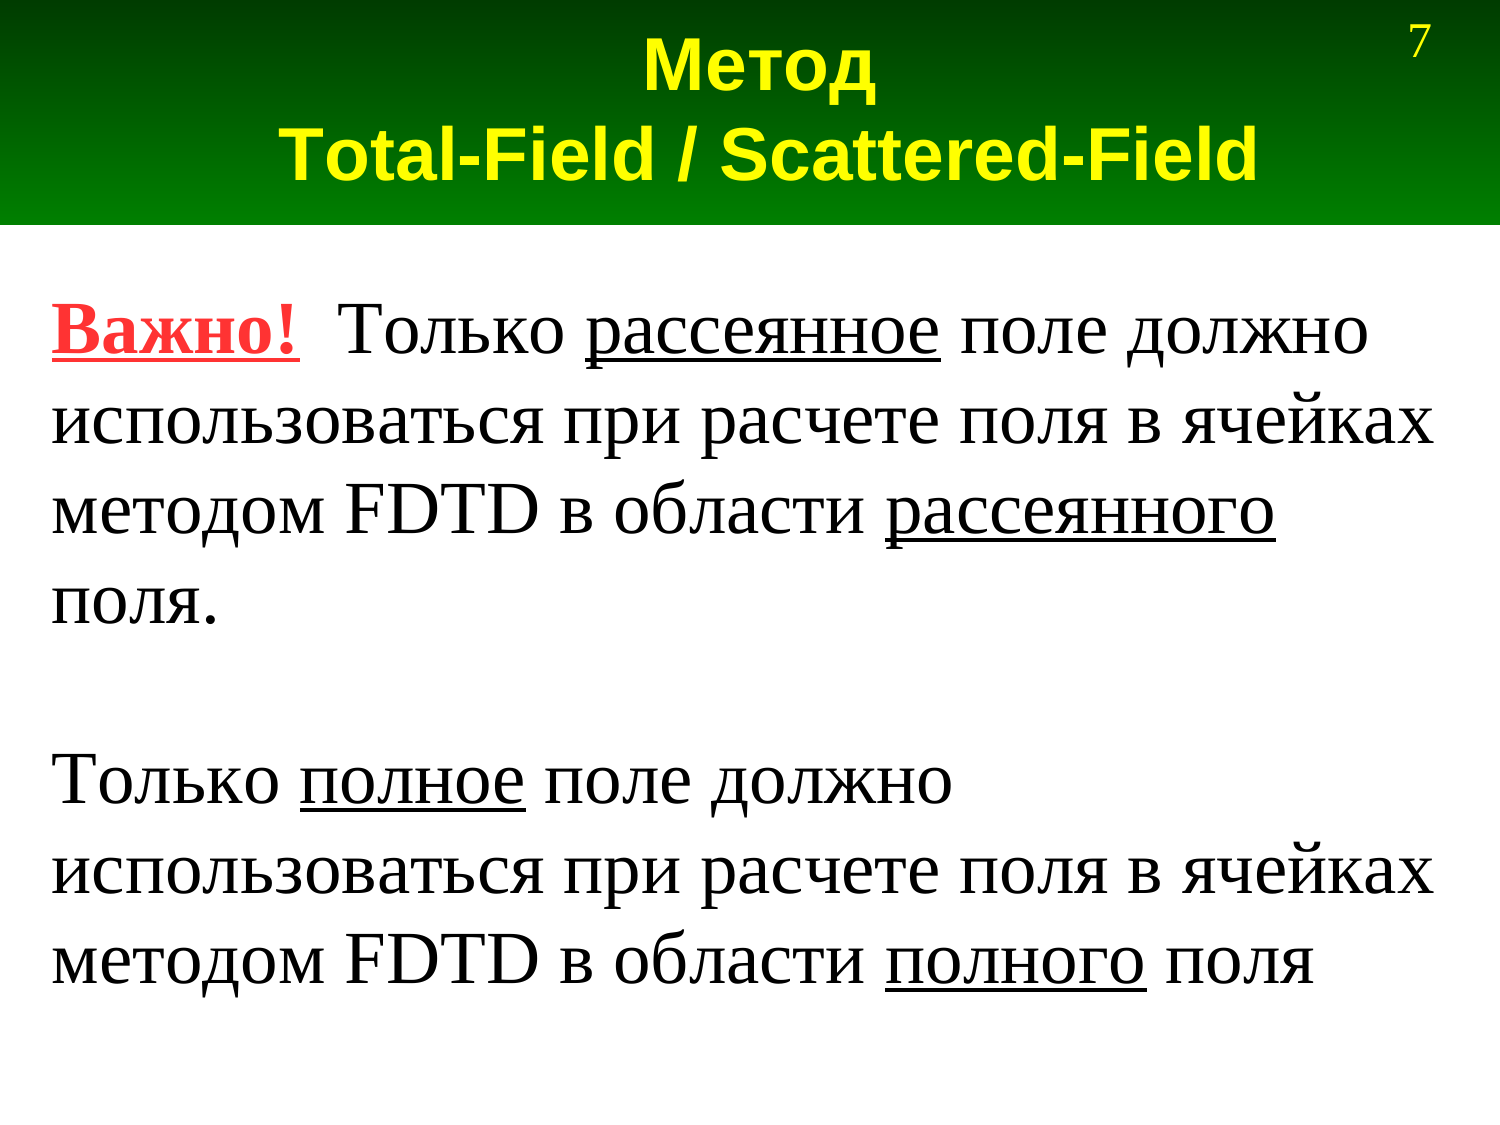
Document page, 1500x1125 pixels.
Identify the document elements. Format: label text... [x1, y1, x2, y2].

text_box Важно! Только рассеянное поле должно использоваться при расчете поля в ячейках методом FDTD в области рассеянного поля. Только полное поле должно использоваться при расчете поля в ячейках методом FDTD в области полного поля [37, 271, 1477, 1007]
title Метод Total-Field / Scattered-Field [100, 7, 1441, 204]
